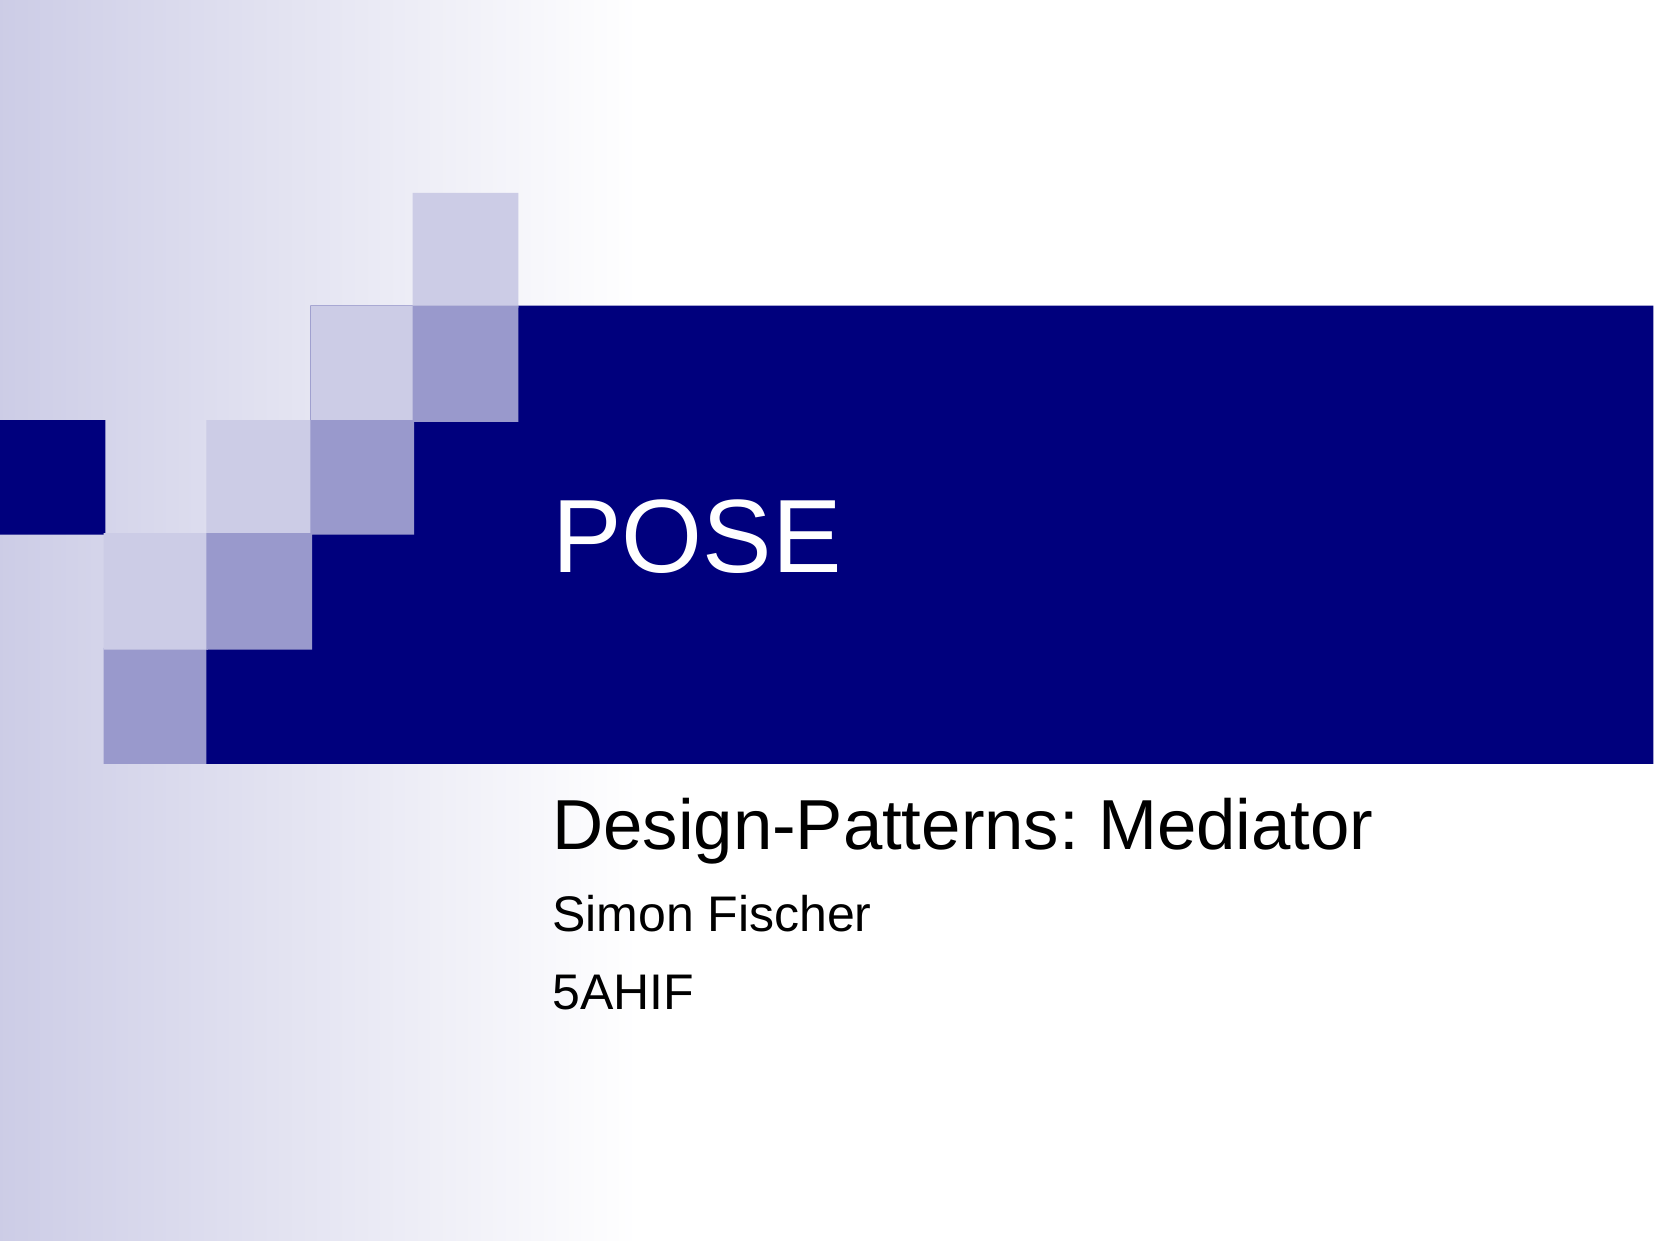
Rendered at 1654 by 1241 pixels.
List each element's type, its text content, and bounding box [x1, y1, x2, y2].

title POSE [537, 330, 1627, 731]
subtitle Design-Patterns: Mediator Simon Fischer 5AHIF [537, 771, 1627, 1089]
